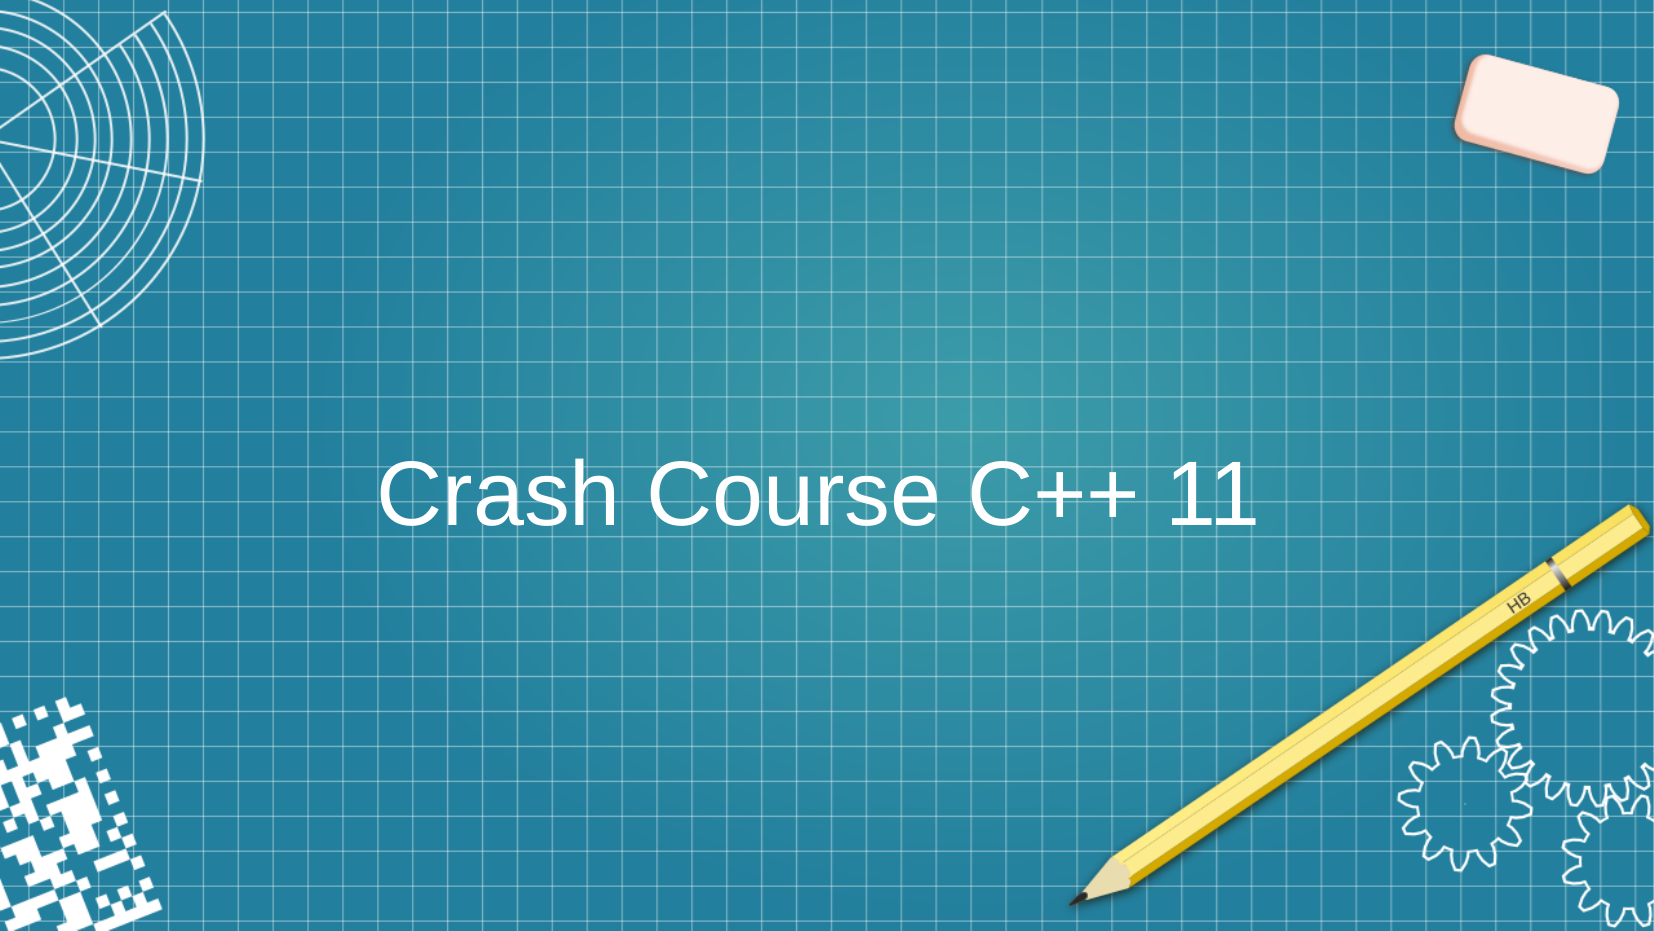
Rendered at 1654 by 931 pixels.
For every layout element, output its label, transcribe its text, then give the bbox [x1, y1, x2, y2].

picture [0, 0, 1654, 931]
title Crash Course C++ 11 [75, 387, 1564, 601]
